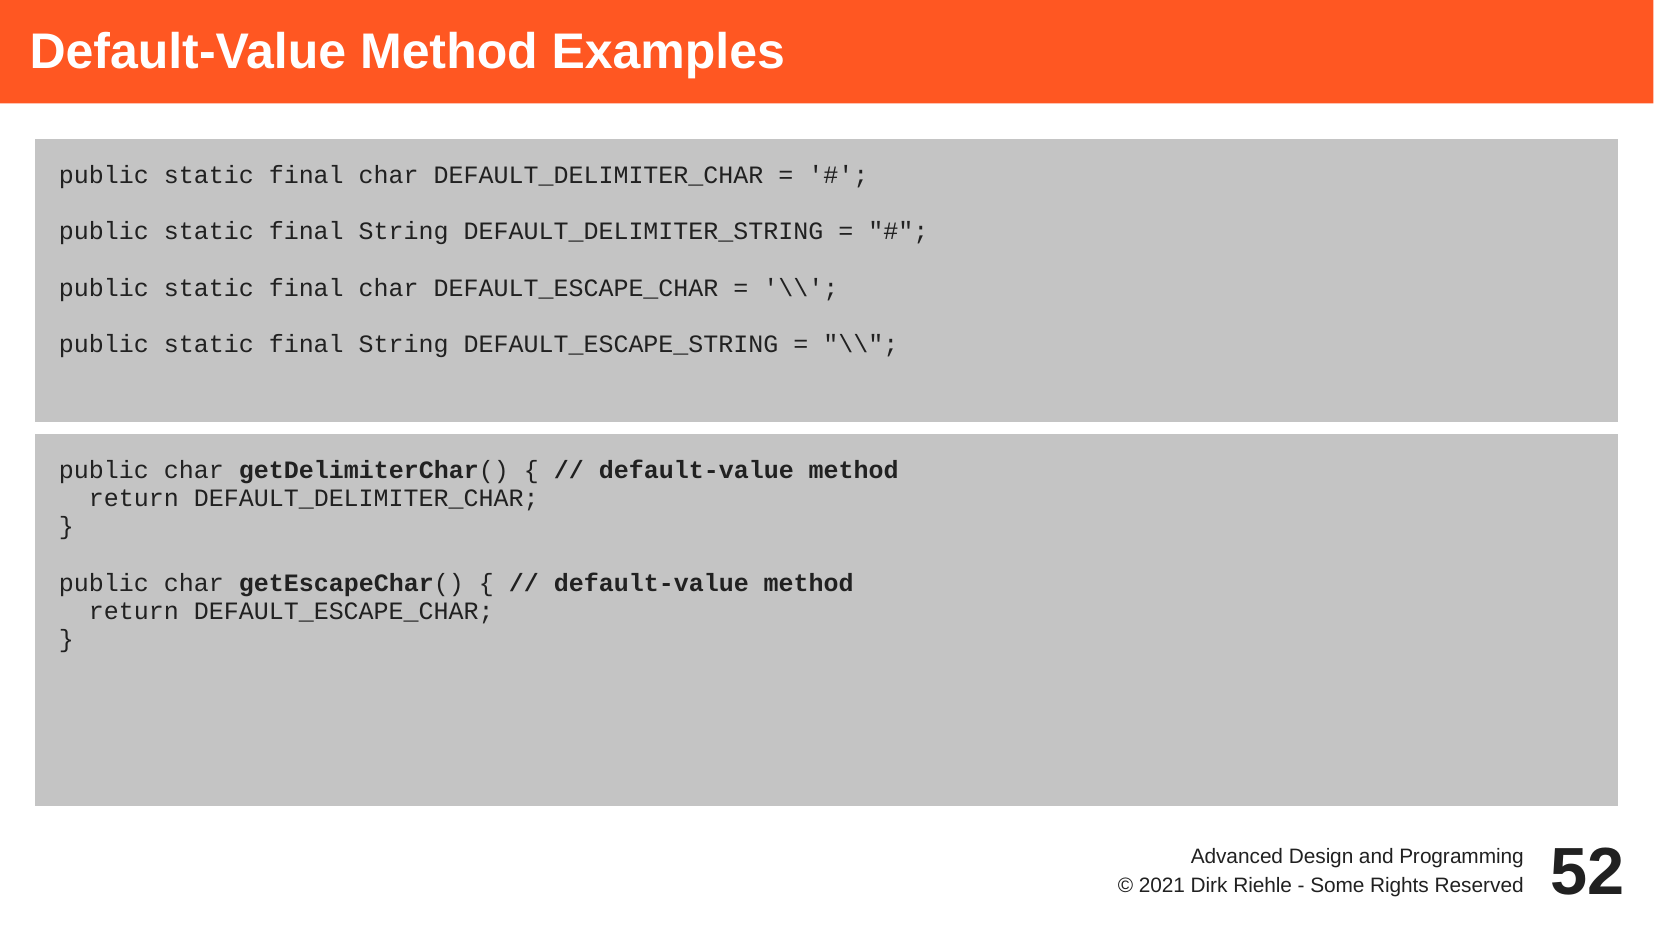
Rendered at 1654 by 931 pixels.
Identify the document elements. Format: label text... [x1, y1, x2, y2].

list public static final char DEFAULT_DELIMITER_CHAR = '#'; public static final String DEFAULT_DELIMITER_STRING = "#"; public static final char DEFAULT_ESCAPE_CHAR = '\\'; public static final String DEFAULT_ESCAPE_STRING = "\\"; [29, 132, 1625, 429]
title Default-Value Method Examples [0, 0, 1654, 104]
list public char getDelimiterChar() { // default-value method return DEFAULT_DELIMITER_CHAR; } public char getEscapeChar() { // default-value method return DEFAULT_ESCAPE_CHAR; } [29, 434, 1625, 813]
